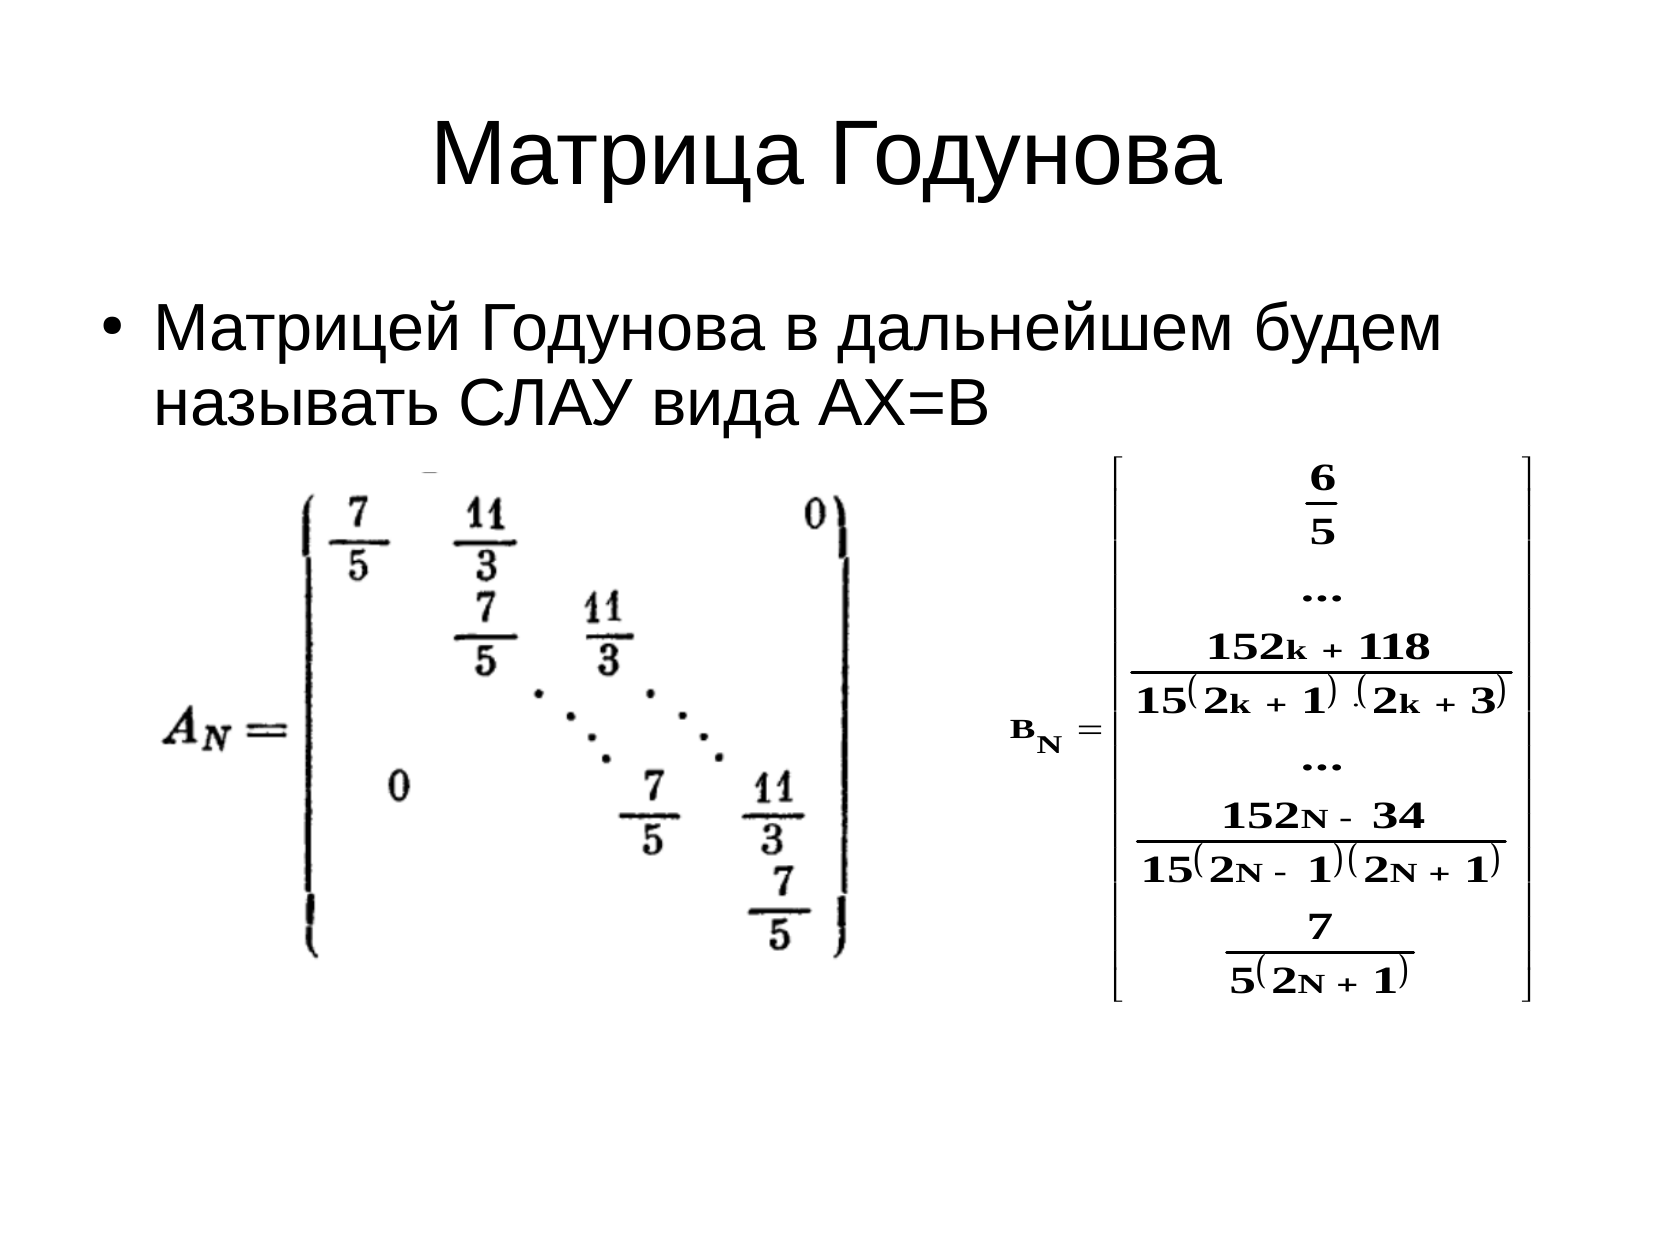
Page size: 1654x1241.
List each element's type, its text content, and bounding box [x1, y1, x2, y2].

picture [147, 472, 945, 982]
picture [1003, 454, 1607, 1004]
list Матрицей Годунова в дальнейшем будем называть СЛАУ вида AX=B [82, 290, 1571, 473]
title Матрица Годунова [82, 49, 1571, 257]
